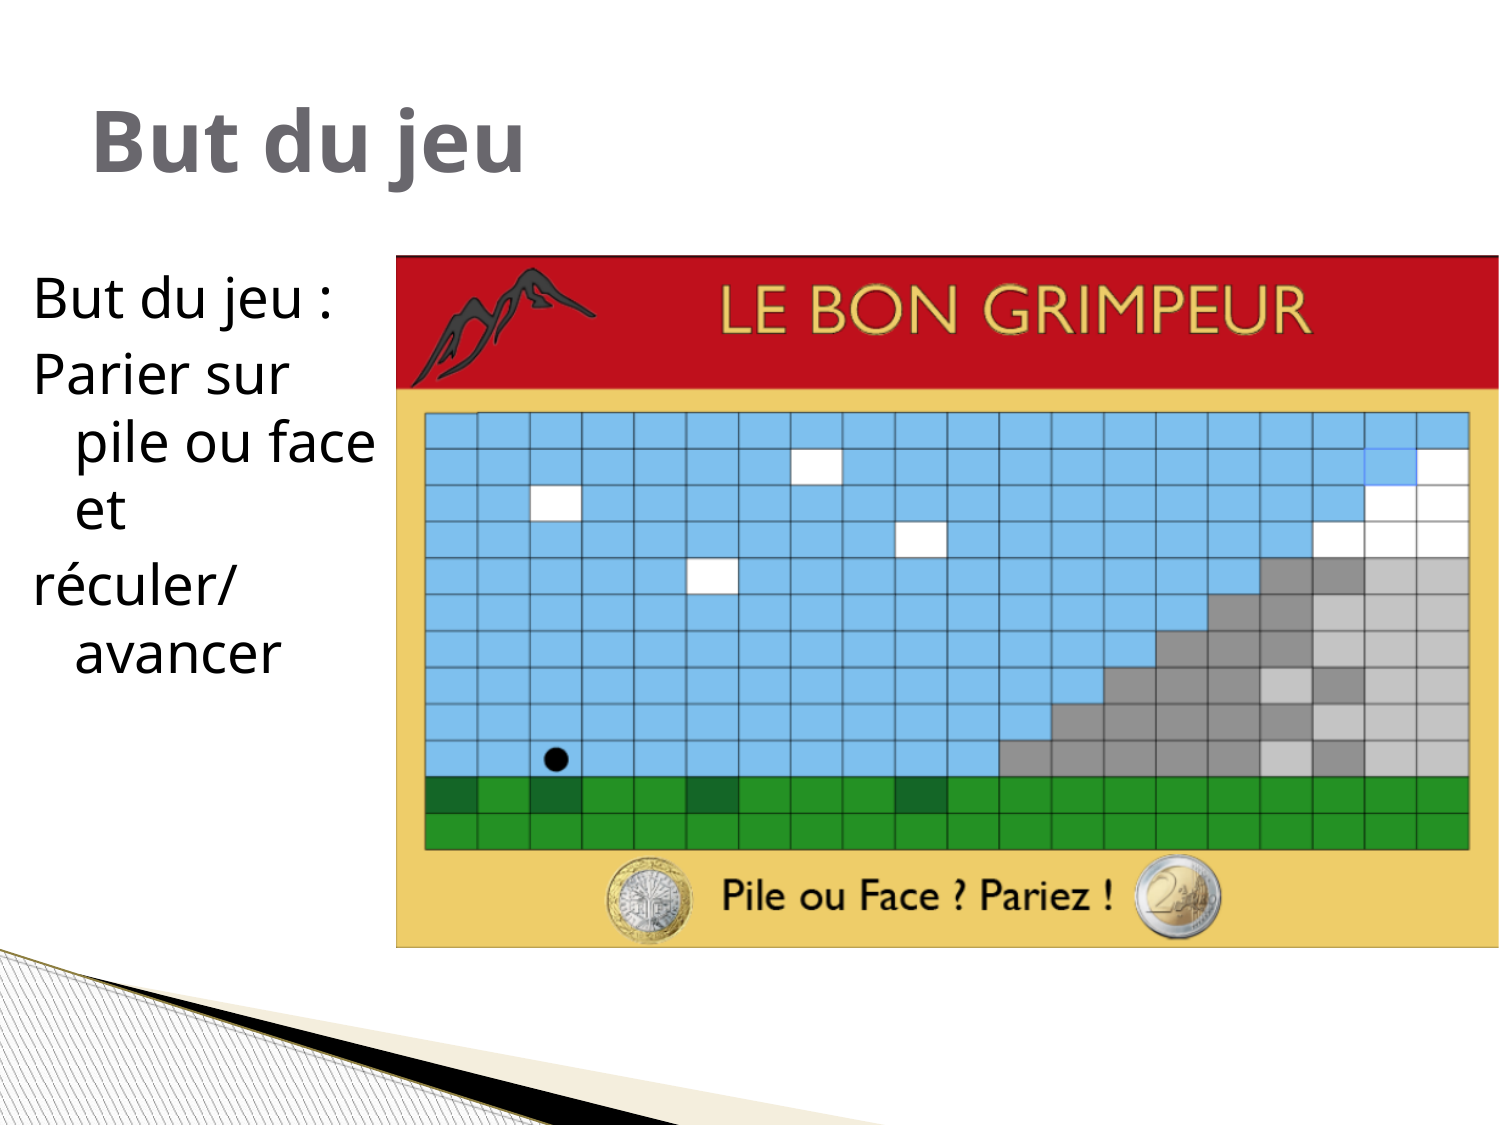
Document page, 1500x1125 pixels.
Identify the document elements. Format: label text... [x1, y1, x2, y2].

picture [396, 255, 1500, 948]
list But du jeu : Parier sur pile ou face et réculer/avancer [0, 255, 408, 998]
title But du jeu [75, 45, 1425, 233]
picture [0, 998, 543, 1125]
